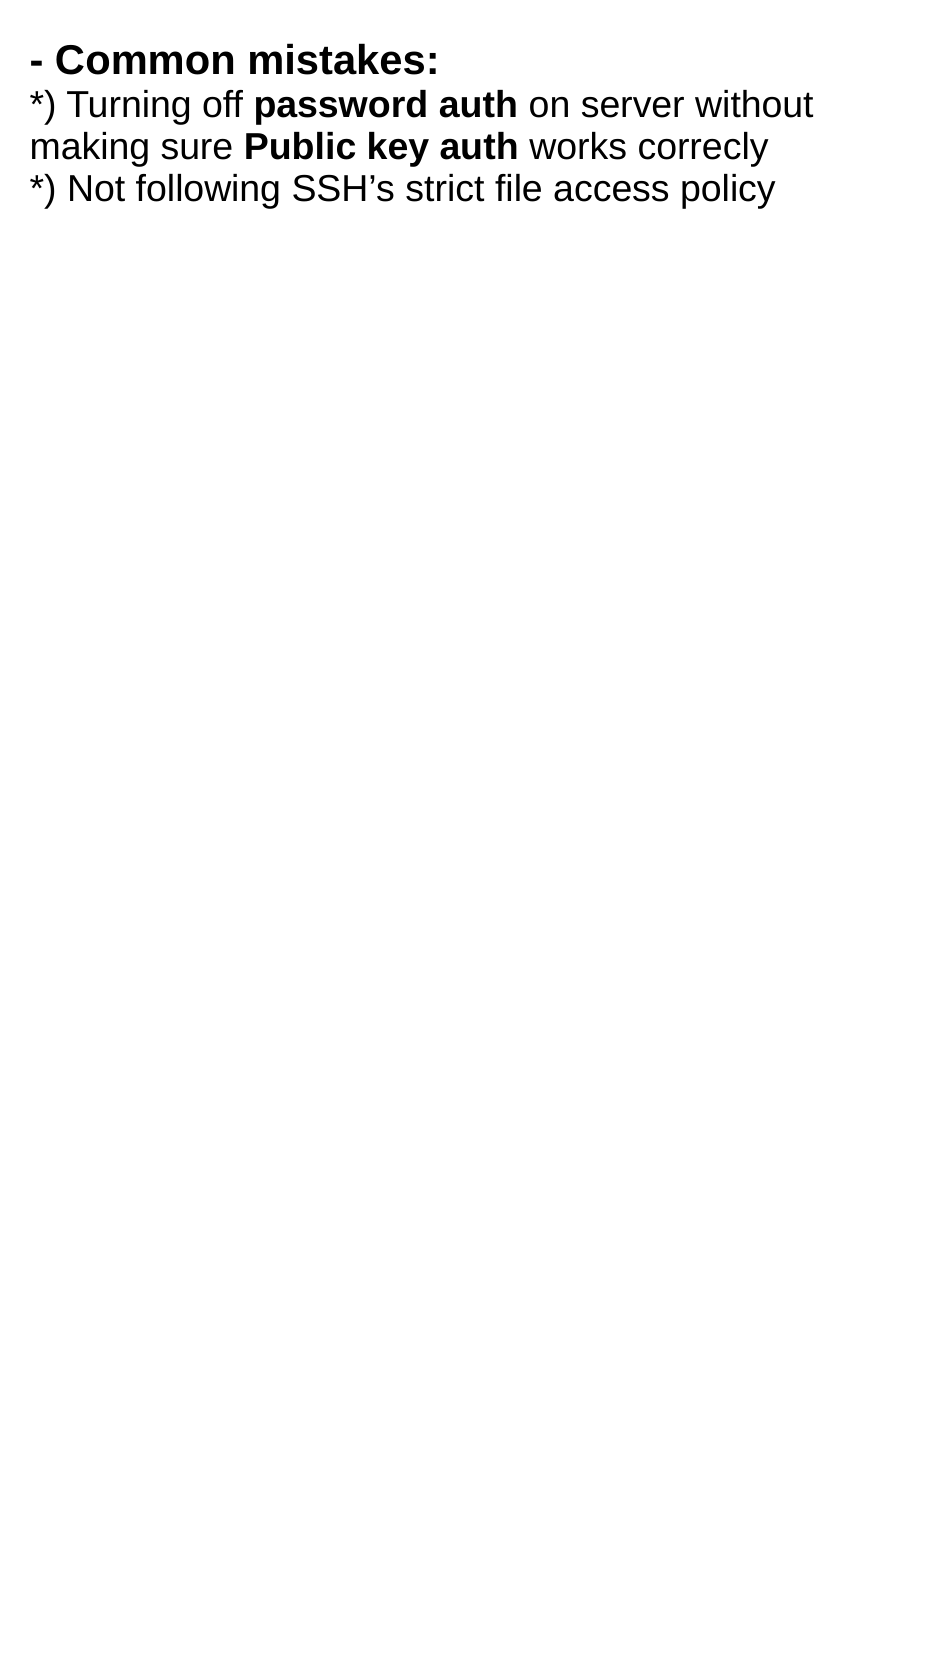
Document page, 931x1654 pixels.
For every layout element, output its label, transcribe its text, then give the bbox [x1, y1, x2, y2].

text_box - Common mistakes: *) Turning off password auth on server without making sure Public key auth works correcly *) Not following SSH’s strict file access policy [14, 29, 916, 217]
